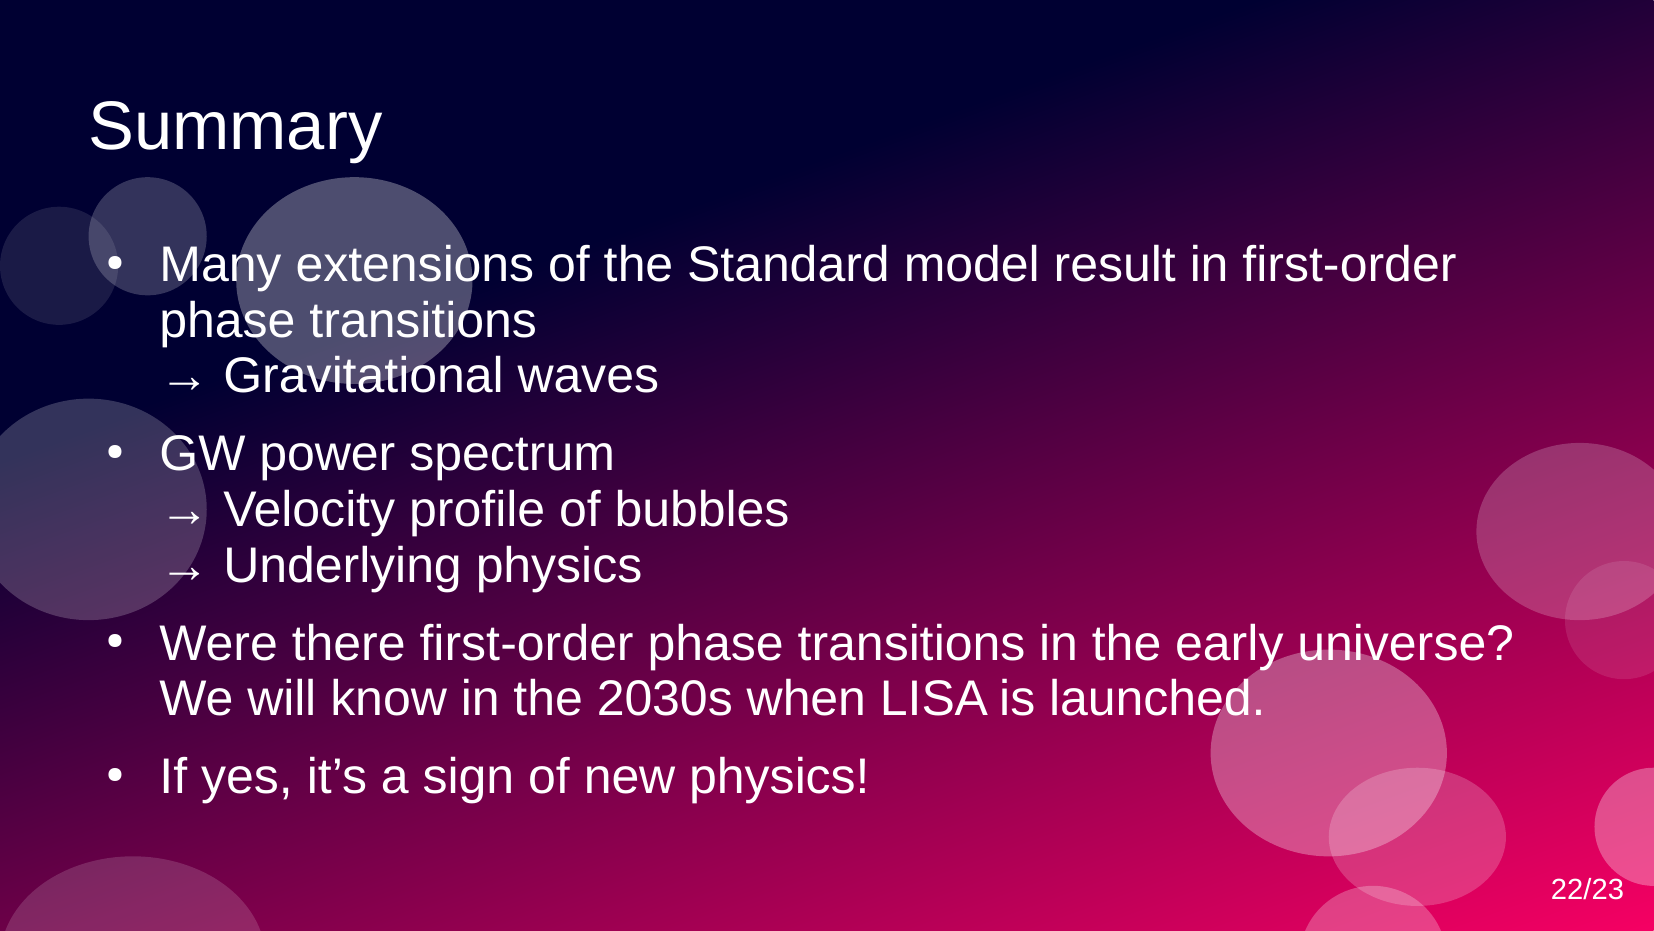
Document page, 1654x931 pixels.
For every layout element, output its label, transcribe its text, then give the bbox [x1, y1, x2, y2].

list Many extensions of the Standard model result in first-order phase transitions → Gravitational waves GW power spectrum → Velocity profile of bubbles → Underlying physics Were there first-order phase transitions in the early universe?We will know in the 2030s when LISA is launched. If yes, it’s a sign of new physics! [88, 236, 1565, 827]
title Summary [88, 44, 1565, 207]
